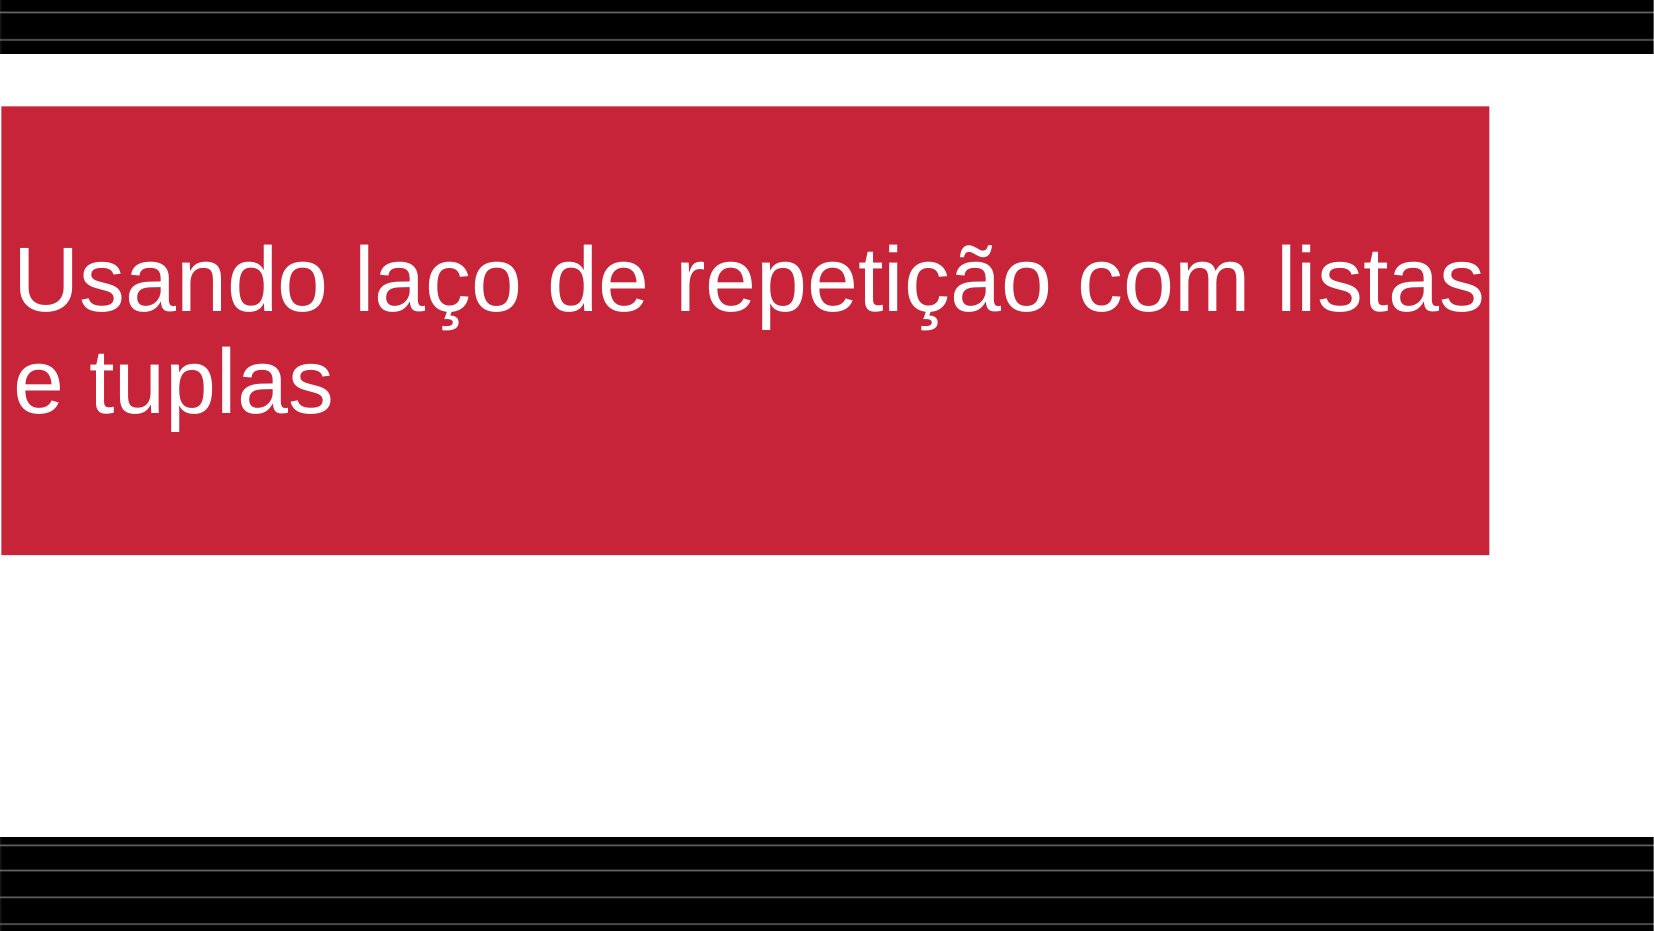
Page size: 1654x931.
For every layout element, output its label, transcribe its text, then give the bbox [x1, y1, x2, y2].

picture [0, 0, 1654, 54]
title Usando laço de repetição com listas e tuplas [1, 106, 1490, 556]
picture [0, 837, 1654, 931]
